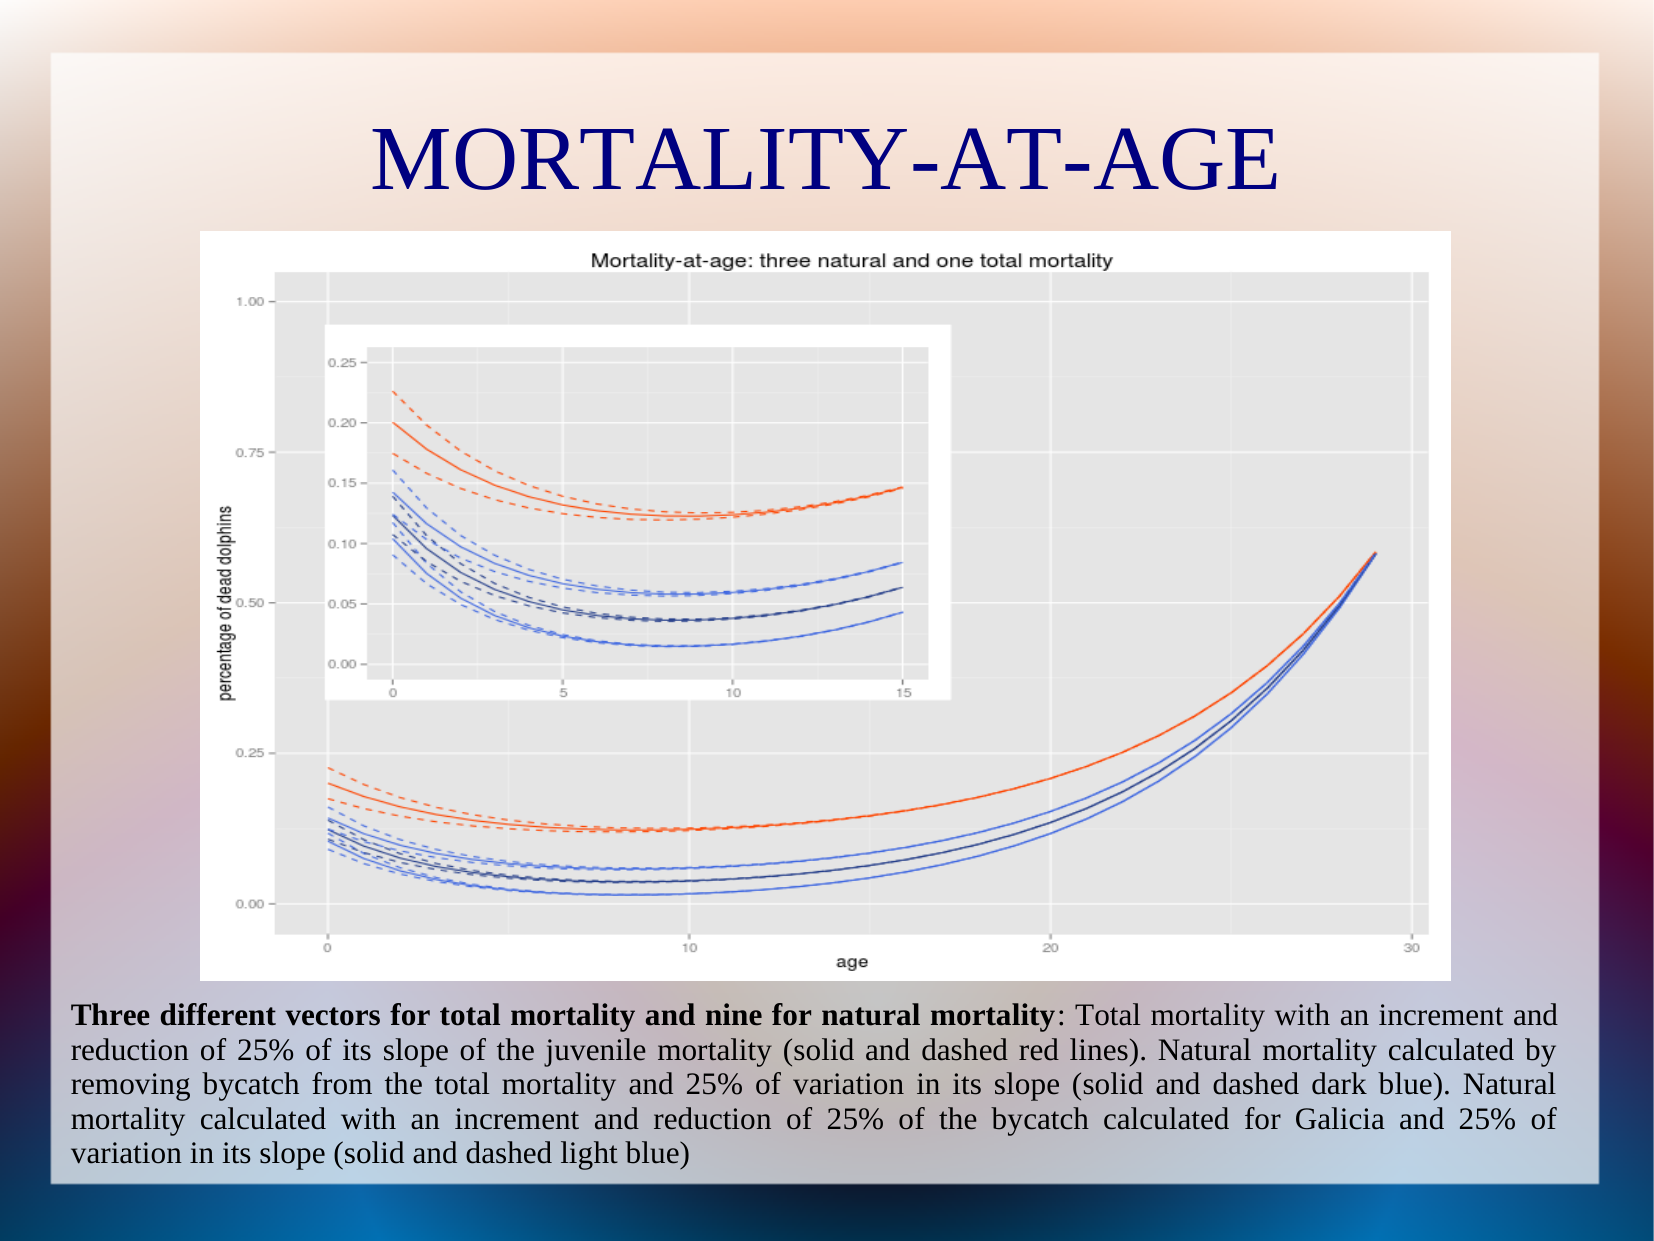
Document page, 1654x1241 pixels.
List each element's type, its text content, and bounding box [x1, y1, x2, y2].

picture [0, 0, 1654, 1241]
list Three different vectors for total mortality and nine for natural mortality: Total mortality with an increment and reduction of 25% of its slope of the juvenile mortality (solid and dashed red lines). Natural mortality calculated by removing bycatch from the total mortality and 25% of variation in its slope (solid and dashed dark blue). Natural mortality calculated with an increment and reduction of 25% of the bycatch calculated for Galicia and 25% of variation in its slope (solid and dashed light blue) [70, 998, 1559, 1176]
title MORTALITY-AT-AGE [82, 55, 1571, 263]
